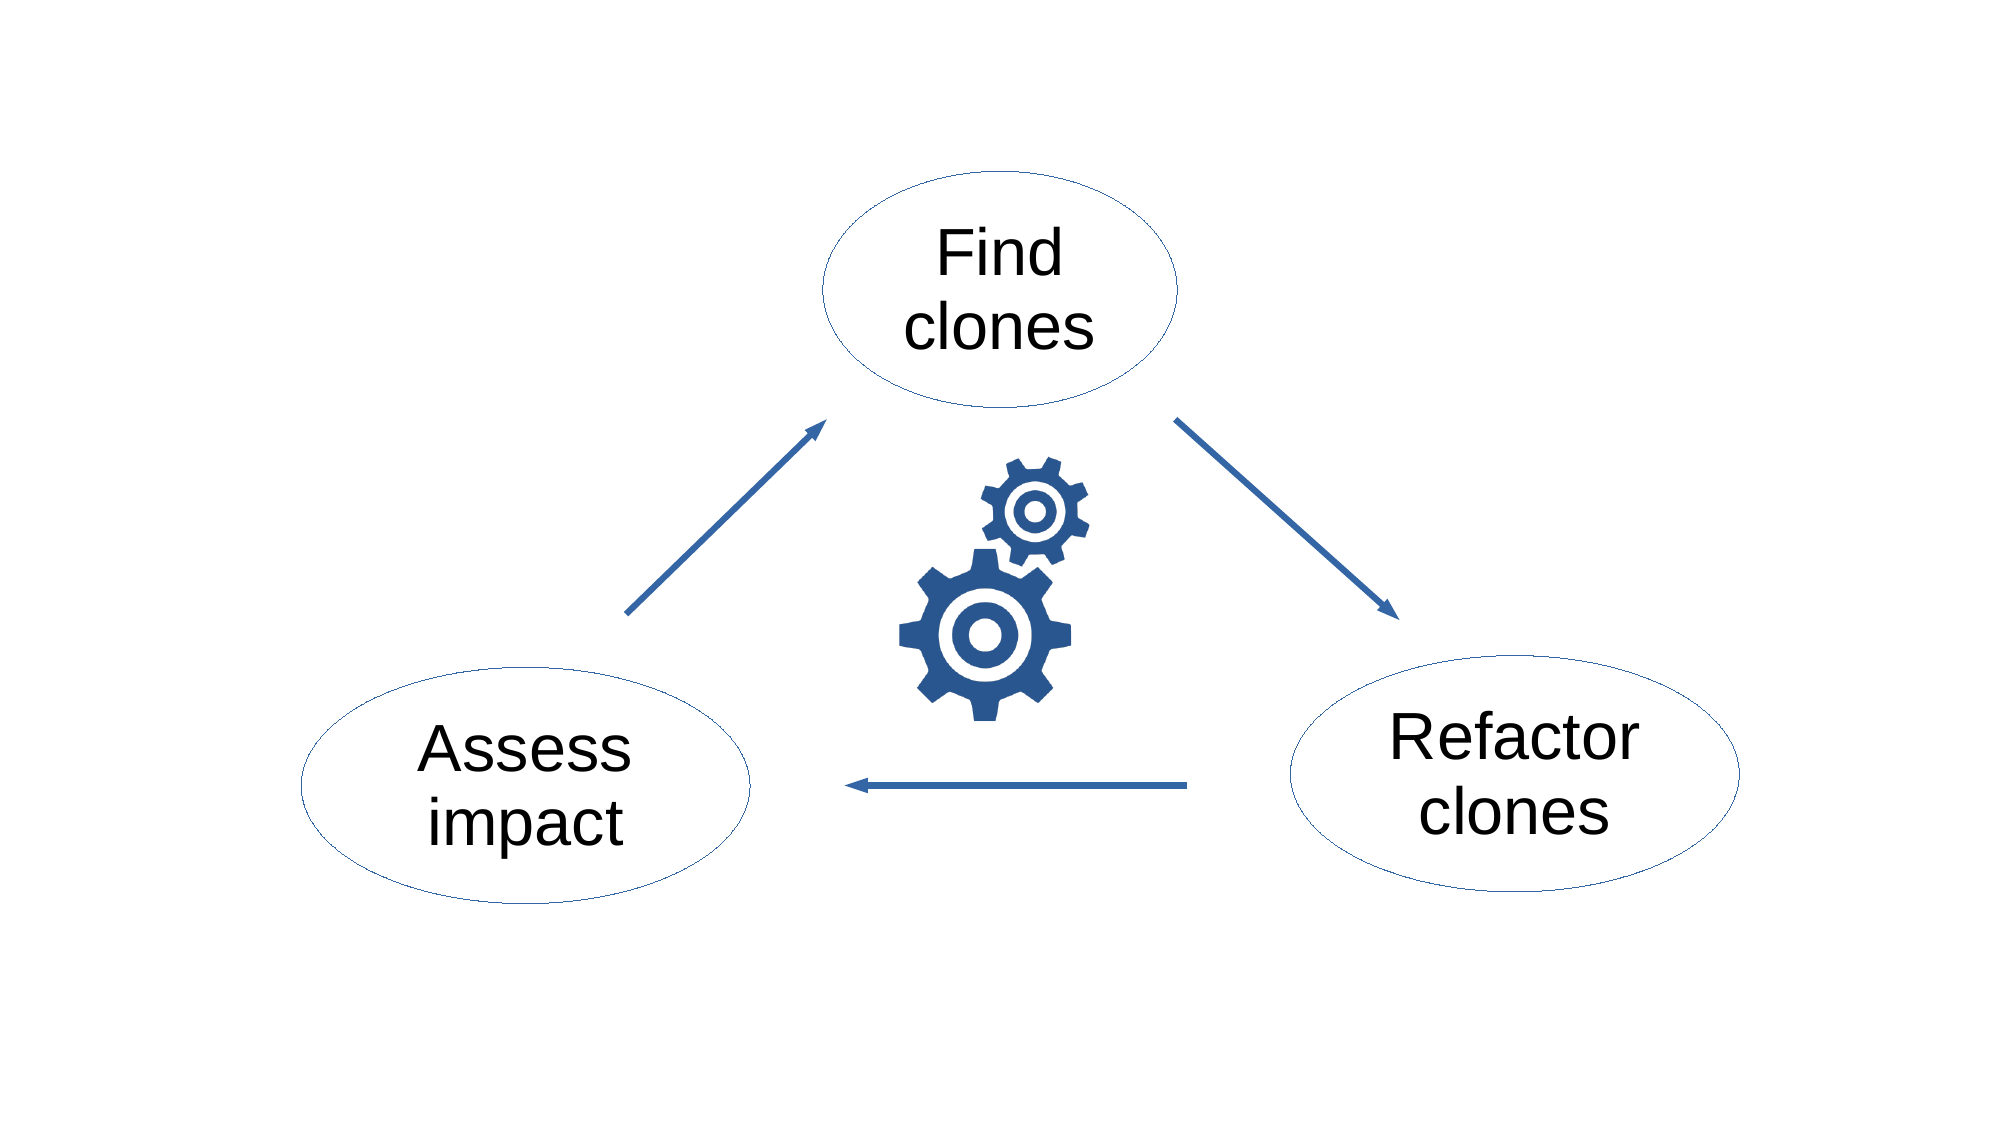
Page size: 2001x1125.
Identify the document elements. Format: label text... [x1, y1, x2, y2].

text_box Find clones [822, 171, 1178, 408]
text_box Refactor clones [1290, 655, 1740, 892]
picture [838, 428, 1154, 745]
text_box Assess impact [301, 667, 751, 904]
